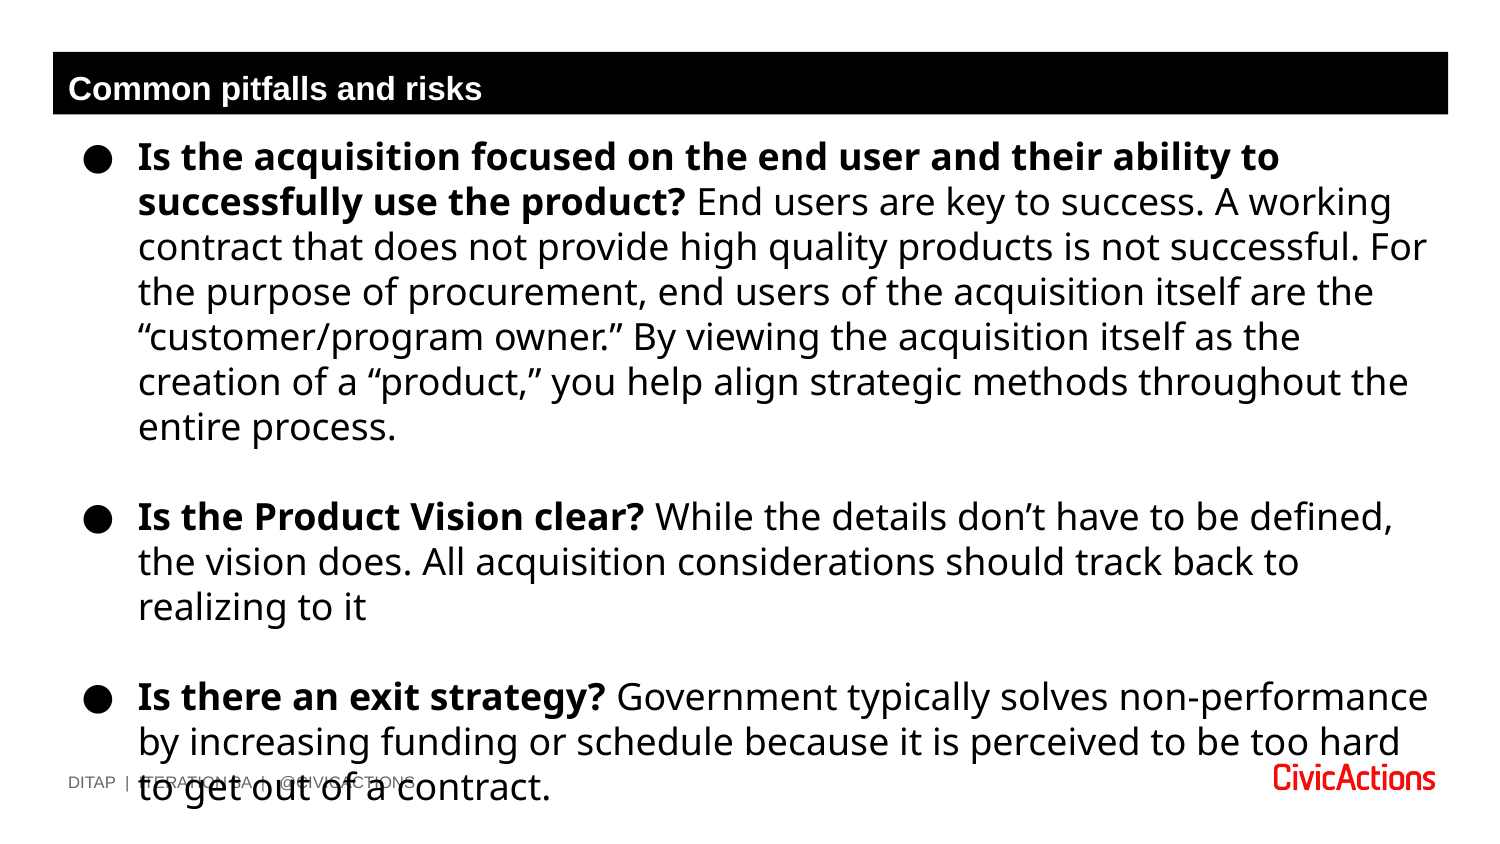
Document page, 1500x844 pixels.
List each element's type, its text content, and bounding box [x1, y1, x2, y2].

picture [1271, 771, 1438, 795]
list Is the acquisition focused on the end user and their ability to successfully use the product? End users are key to success. A working contract that does not provide high quality products is not successful. For the purpose of procurement, end users of the acquisition itself are the “customer/program owner.” By viewing the acquisition itself as the creation of a “product,” you help align strategic methods throughout the entire process. Is the Product Vision clear? While the details don’t have to be defined, the vision does. All acquisition considerations should track back to realizing to it Is there an exit strategy? Government typically solves non-performance by increasing funding or schedule because it is perceived to be too hard to get out of a contract. [53, 123, 1449, 771]
title Common pitfalls and risks [53, 51, 1449, 115]
